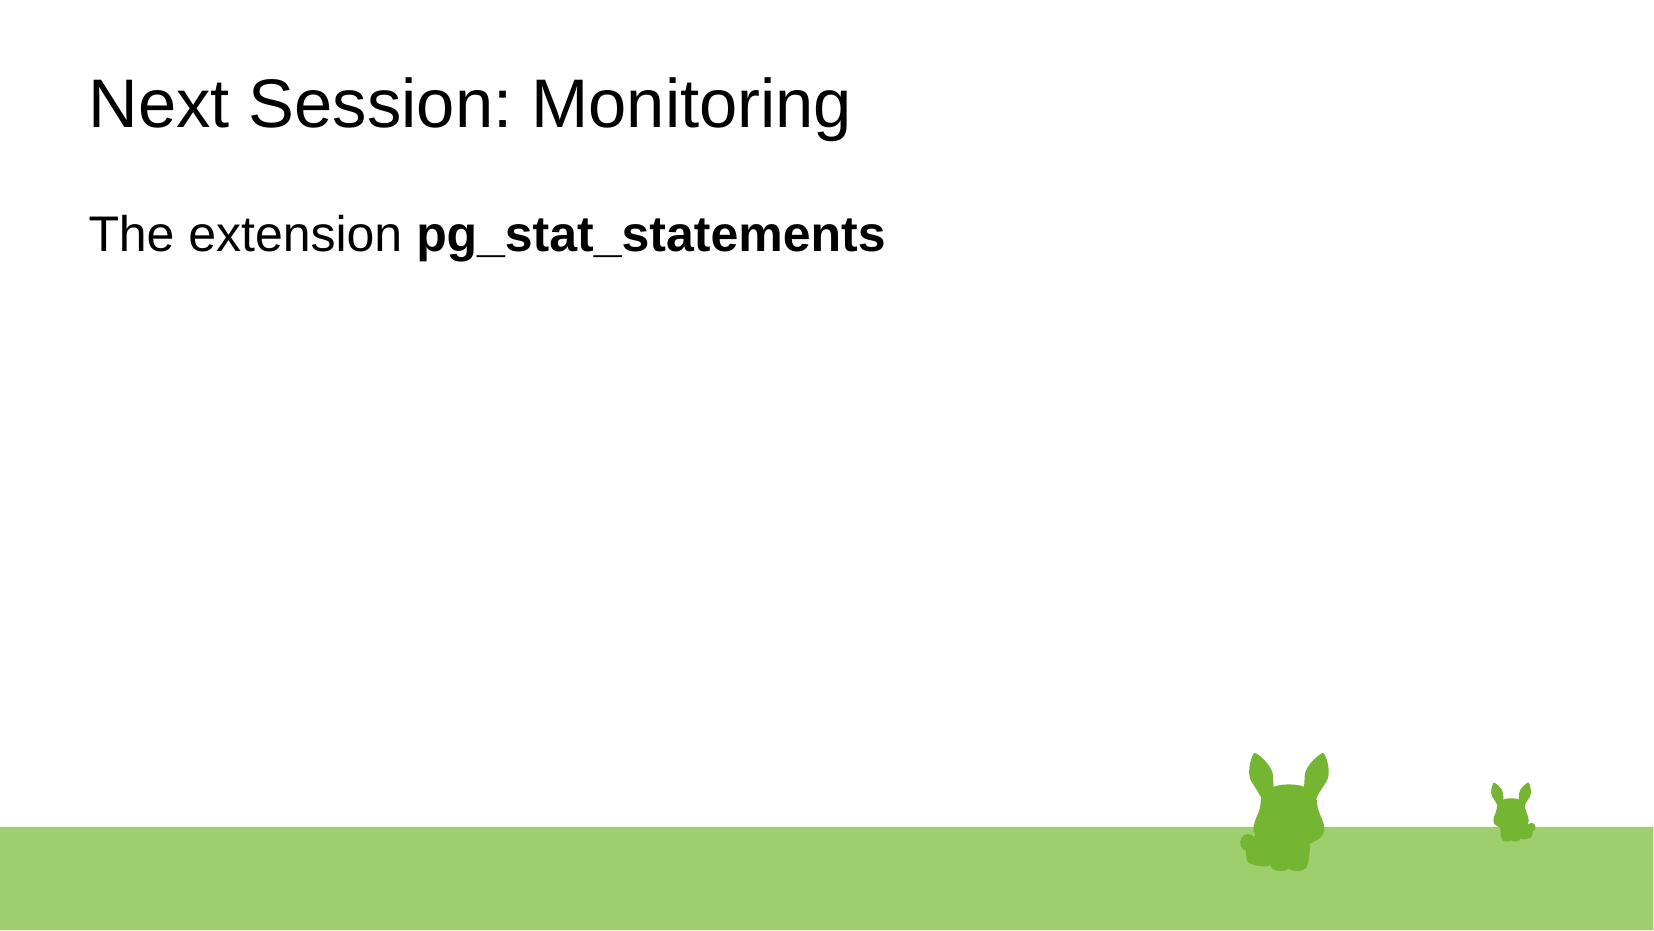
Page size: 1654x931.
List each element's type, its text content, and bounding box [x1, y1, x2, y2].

title Next Session: Monitoring [88, 29, 1565, 178]
list The extension pg_stat_statements [88, 206, 1565, 739]
